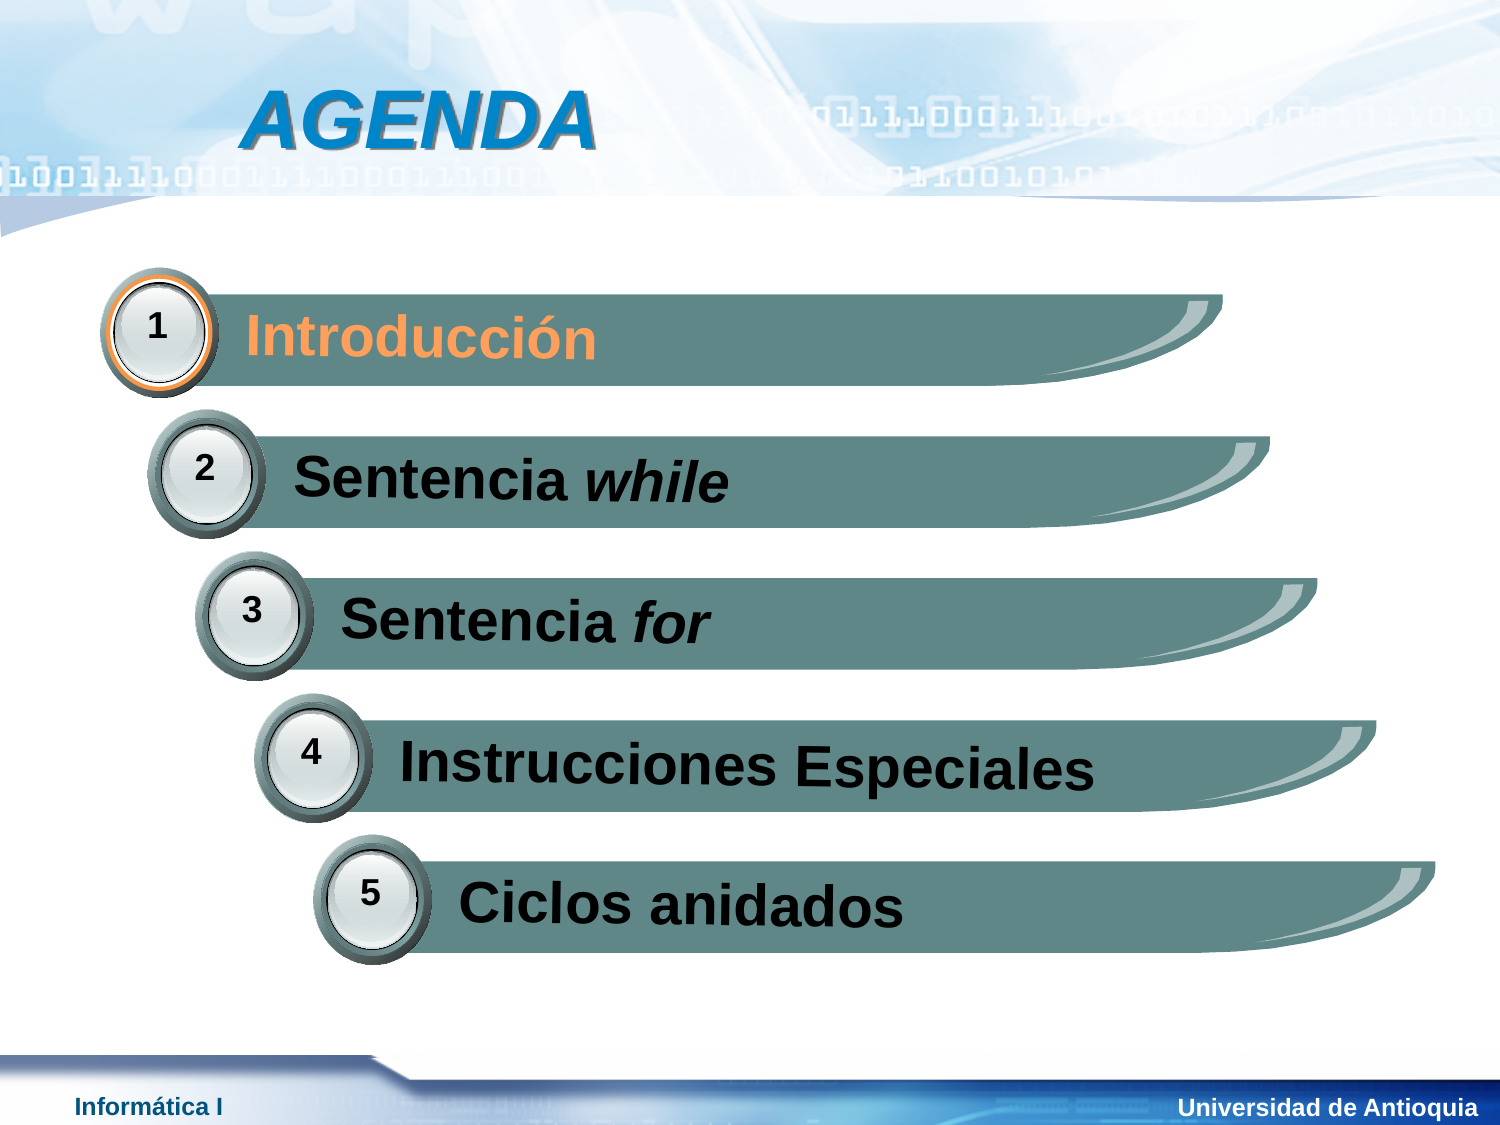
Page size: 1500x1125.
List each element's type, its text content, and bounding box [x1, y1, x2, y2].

picture [0, 0, 1500, 196]
text_box [847, 861, 1436, 943]
text_box 5 [334, 854, 409, 928]
text_box 4 [275, 713, 350, 786]
text_box [790, 720, 1377, 802]
text_box [147, 409, 1053, 539]
text_box [195, 551, 1092, 681]
text_box Introducción [230, 289, 1117, 387]
text_box [696, 436, 1270, 522]
text_box 1 [121, 287, 196, 361]
text_box Instrucciones Especiales [384, 715, 1248, 813]
text_box [762, 578, 1318, 660]
title AGENDA [224, 57, 1438, 150]
text_box [100, 267, 996, 398]
text_box [635, 294, 1223, 371]
text_box [254, 693, 1151, 823]
text_box Ciclos anidados [443, 856, 1307, 954]
text_box 2 [169, 429, 243, 502]
picture [0, 1055, 1500, 1125]
text_box 3 [216, 571, 291, 644]
text_box Sentencia while [278, 431, 1117, 528]
text_box [313, 834, 1208, 965]
text_box Sentencia for [325, 572, 1189, 670]
